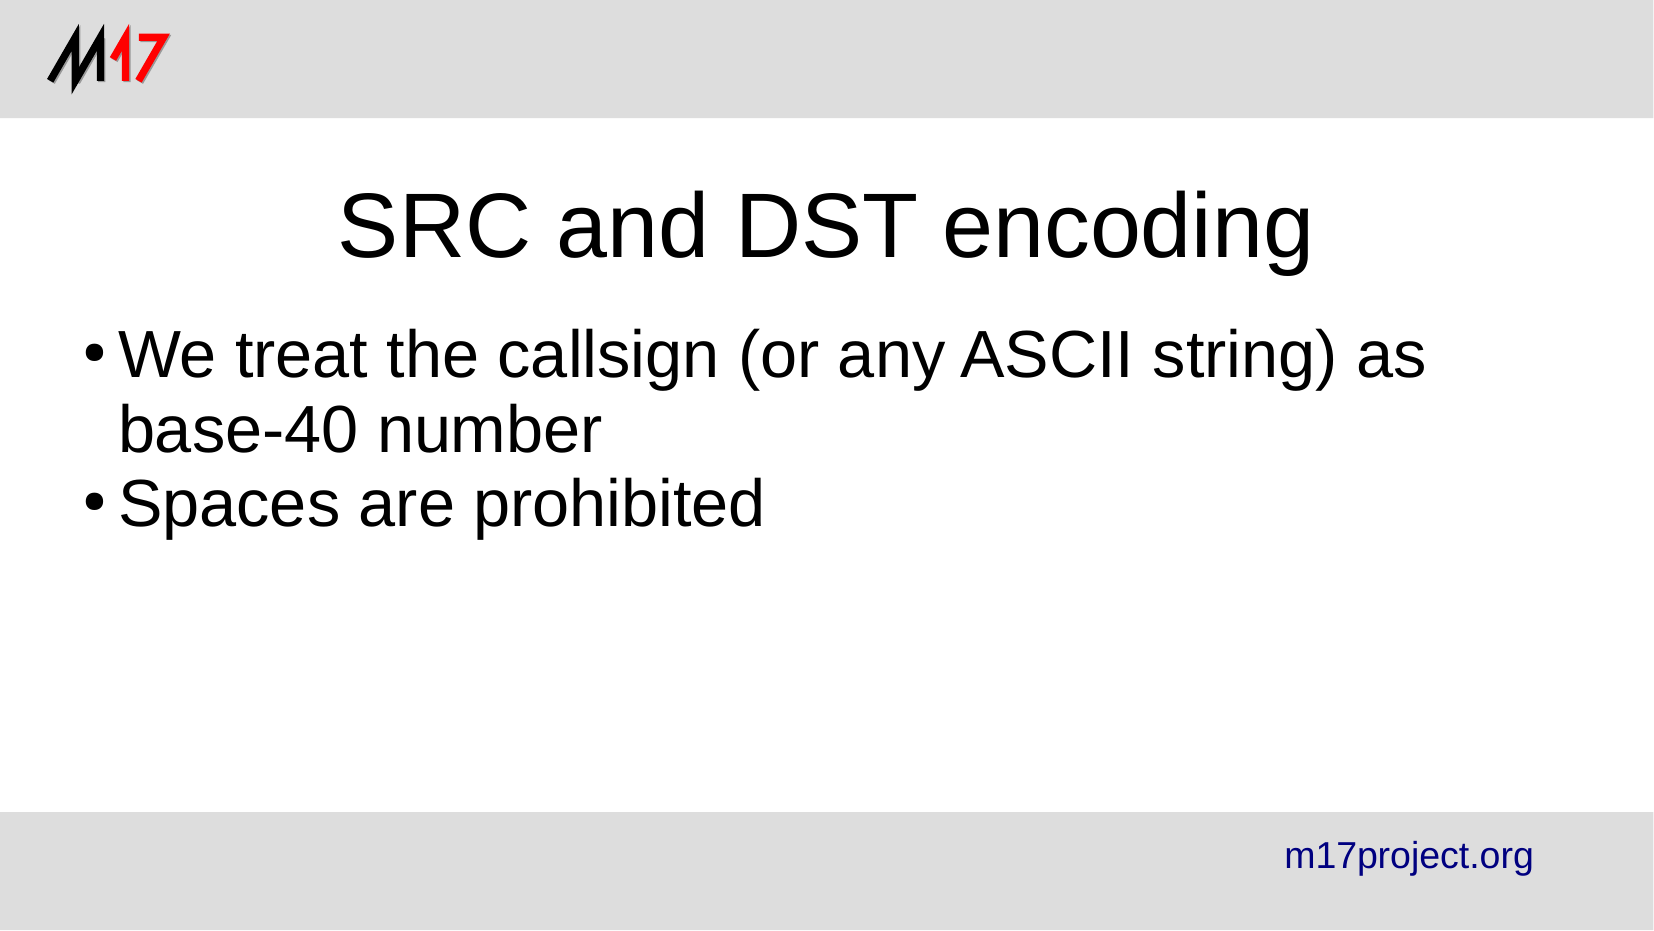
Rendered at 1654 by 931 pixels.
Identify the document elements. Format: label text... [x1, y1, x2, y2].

subtitle We treat the callsign (or any ASCII string) as base-40 number Spaces are prohibited [82, 316, 1571, 812]
text_box m17project.org [1269, 826, 1654, 897]
picture [39, 16, 178, 102]
text_box [0, 0, 1654, 119]
text_box [0, 812, 1654, 931]
title SRC and DST encoding [82, 147, 1571, 303]
